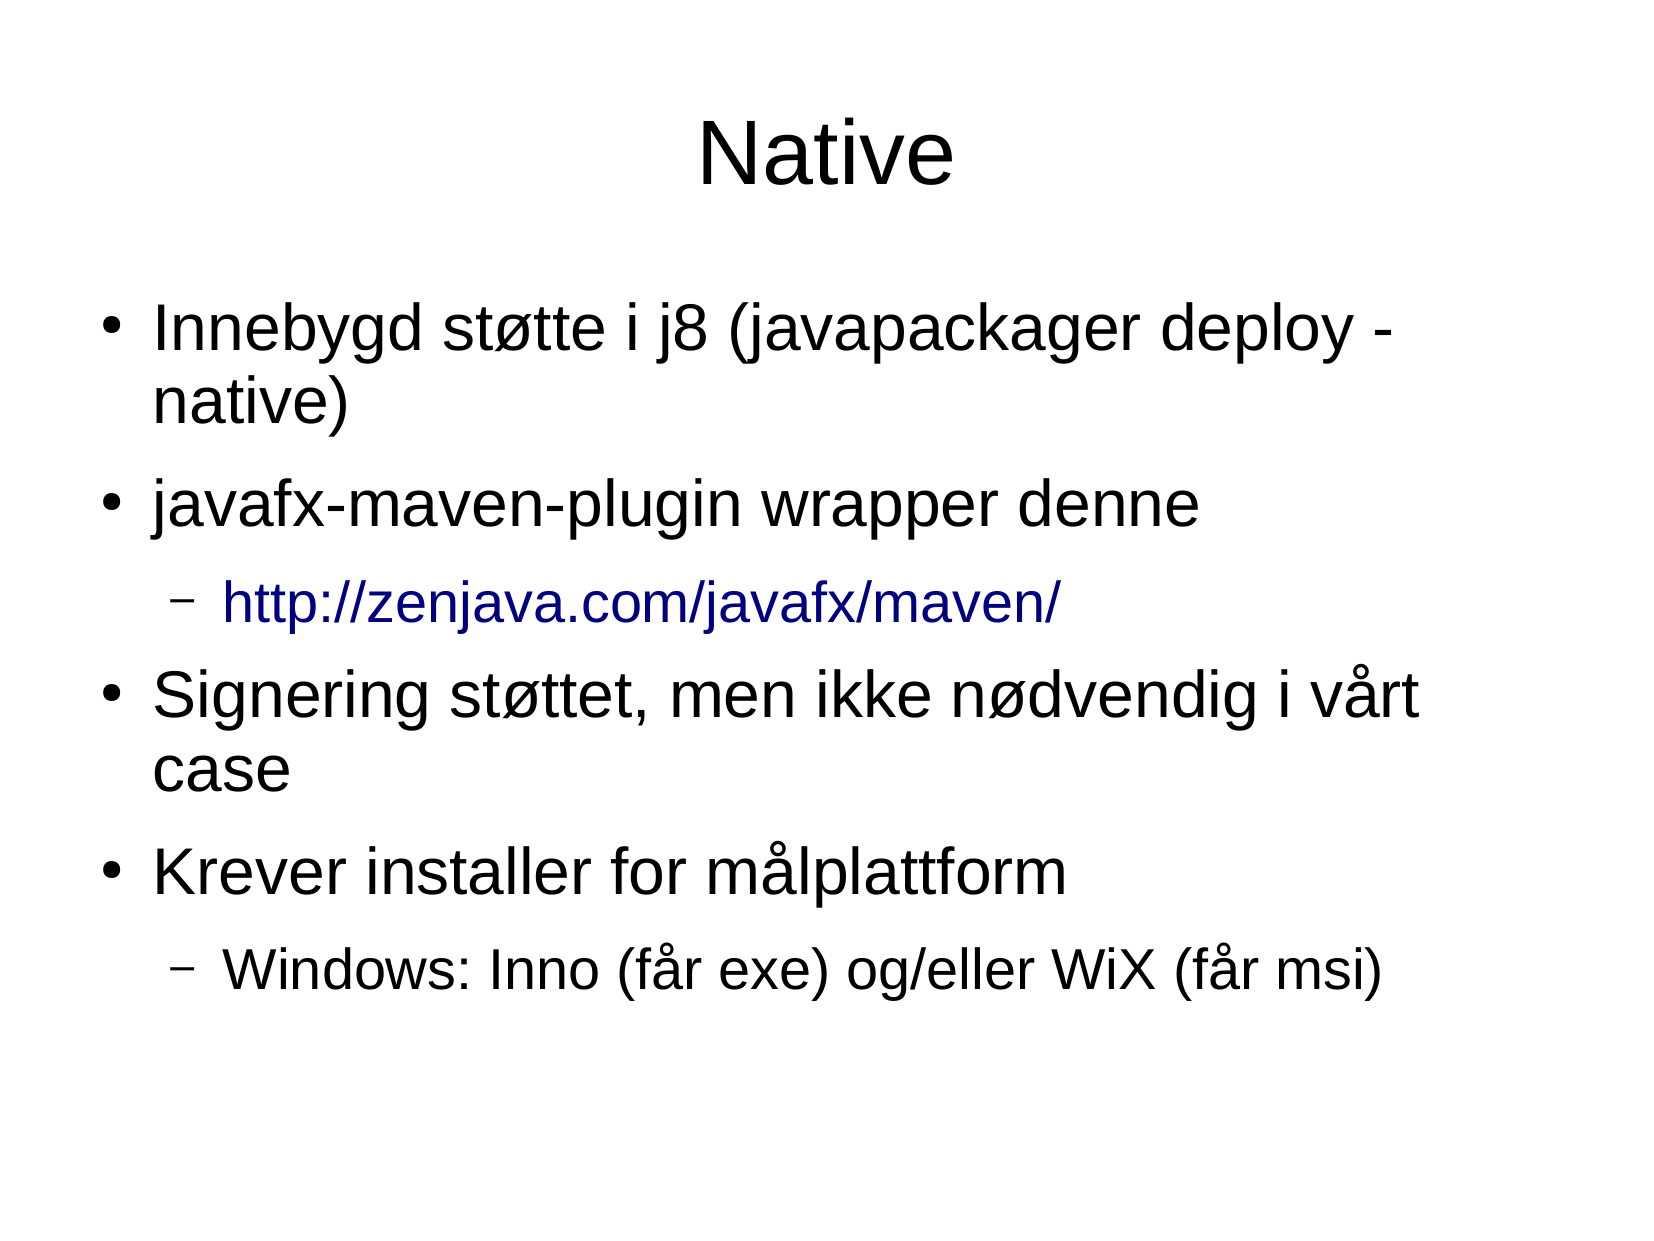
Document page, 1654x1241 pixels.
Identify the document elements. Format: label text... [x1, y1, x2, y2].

title Native [82, 49, 1571, 257]
list Innebygd støtte i j8 (javapackager deploy -native) javafx-maven-plugin wrapper denne http://zenjava.com/javafx/maven/ Signering støttet, men ikke nødvendig i vårt case Krever installer for målplattform Windows: Inno (får exe) og/eller WiX (får msi) [82, 290, 1571, 1010]
